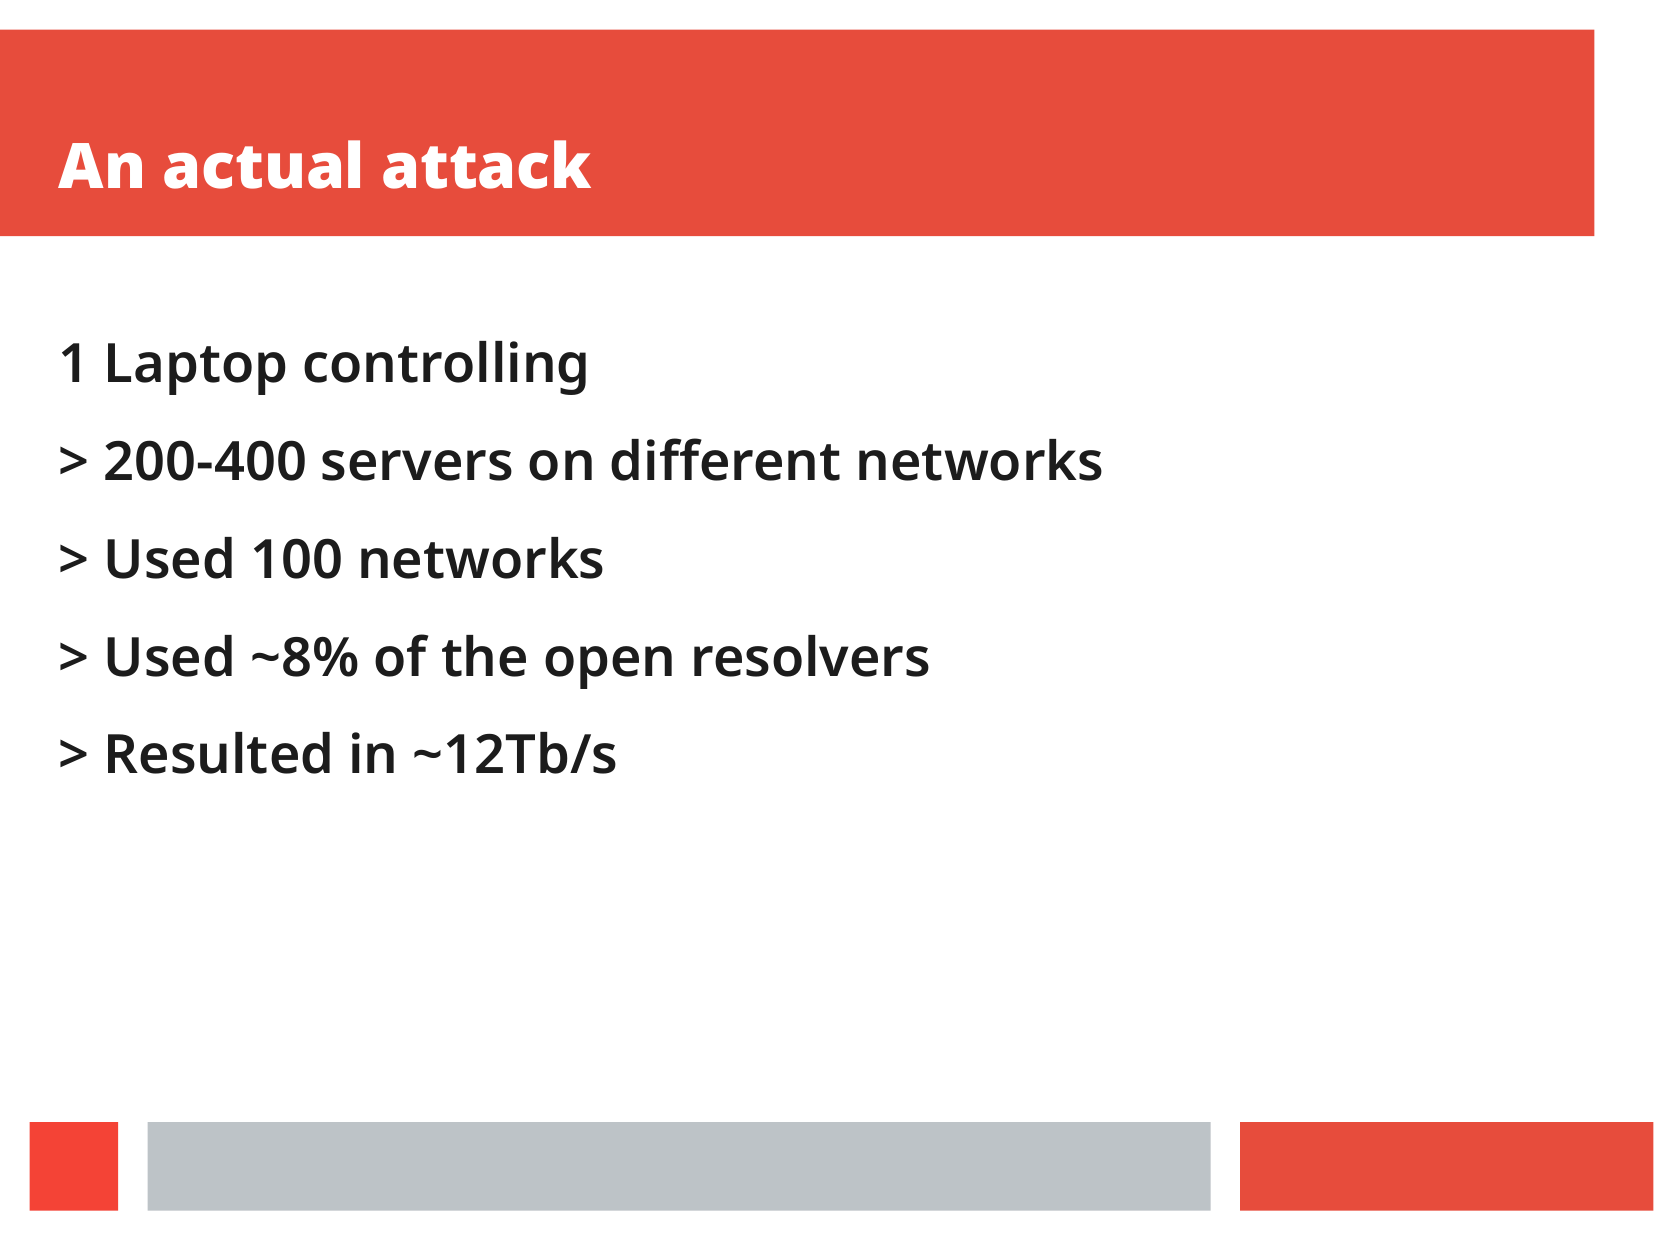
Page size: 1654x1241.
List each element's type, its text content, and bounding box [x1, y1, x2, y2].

list 1 Laptop controlling > 200-400 servers on different networks > Used 100 networks > Used ~8% of the open resolvers > Resulted in ~12Tb/s [59, 324, 1565, 1093]
title An actual attack [59, 59, 1595, 207]
